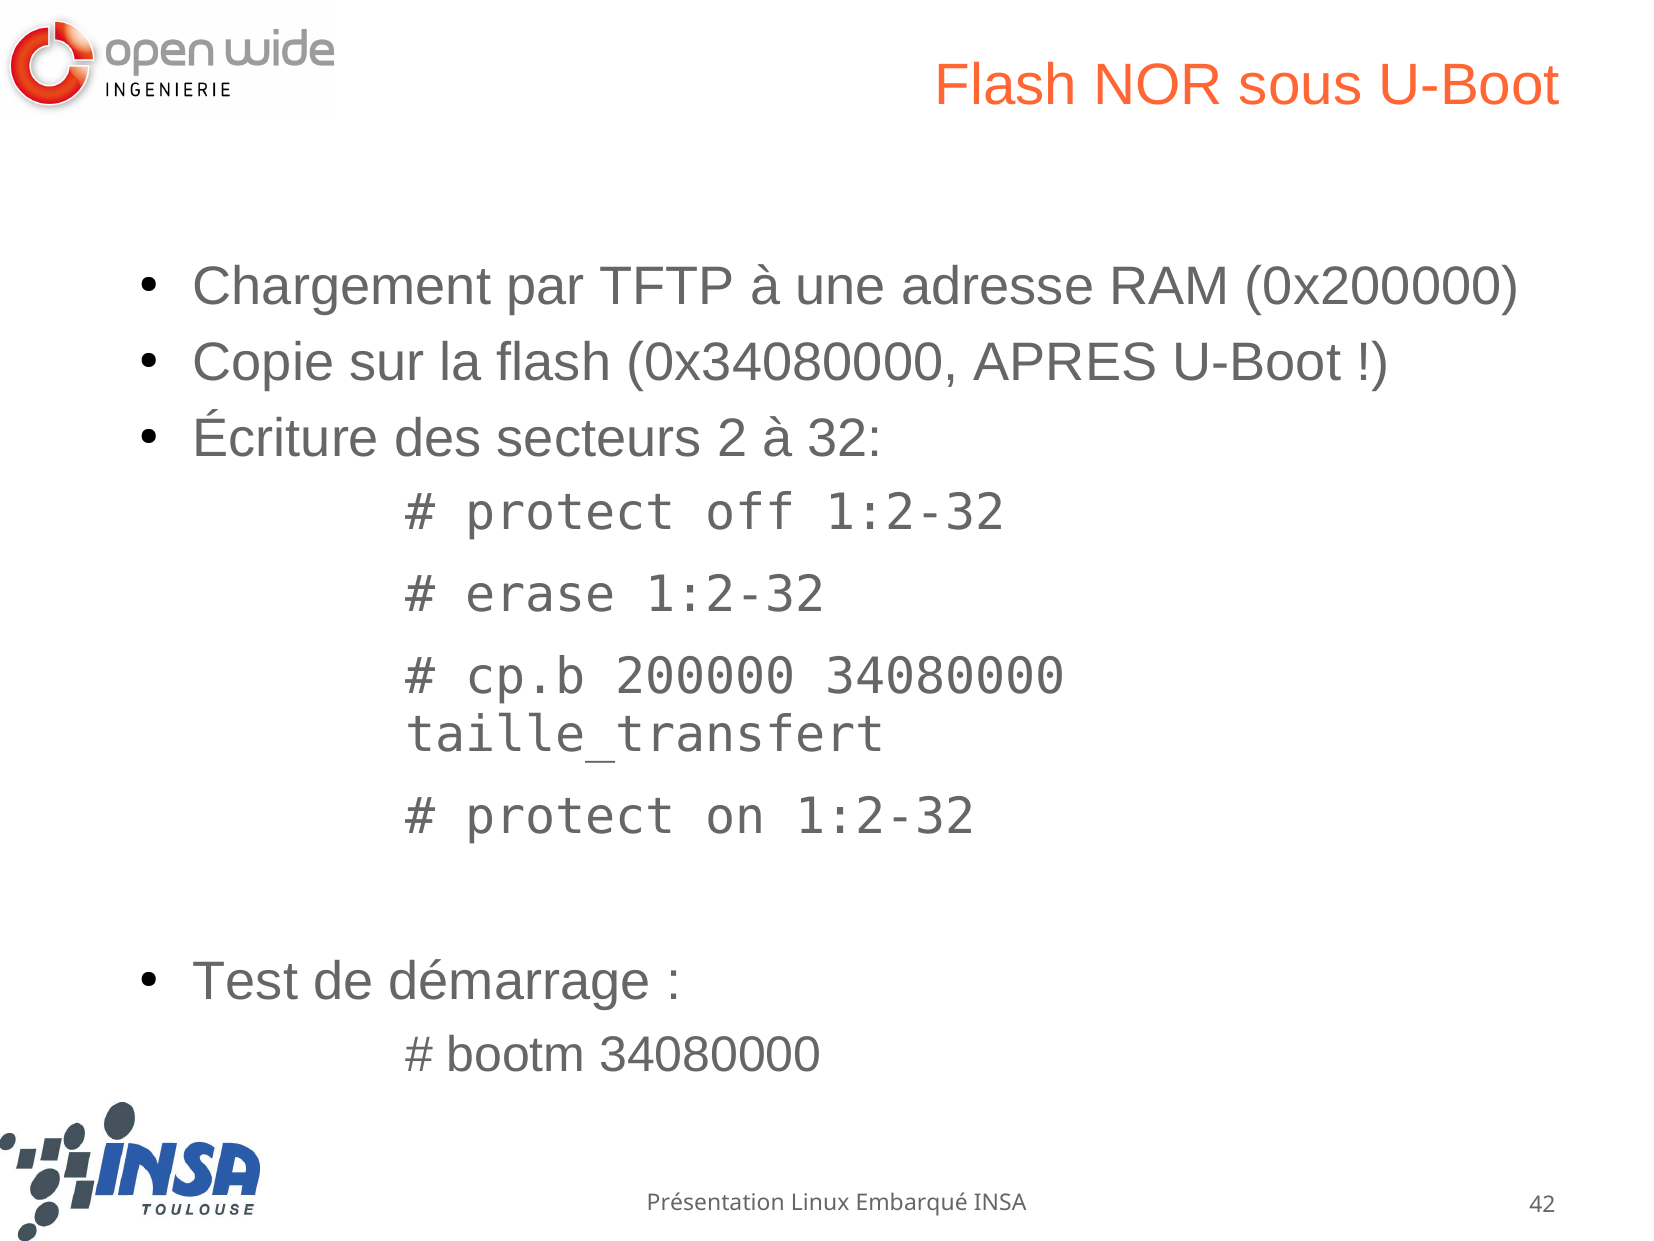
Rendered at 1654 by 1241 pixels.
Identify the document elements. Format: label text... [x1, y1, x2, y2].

list Chargement par TFTP à une adresse RAM (0x200000) Copie sur la flash (0x34080000, APRES U-Boot !) Écriture des secteurs 2 à 32: # protect off 1:2-32 # erase 1:2-32 # cp.b 200000 34080000 taille_transfert # protect on 1:2-32 Test de démarrage : # bootm 34080000 [121, 255, 1534, 1127]
picture [0, 0, 334, 119]
picture [0, 1102, 260, 1241]
title Flash NOR sous U-Boot [602, 12, 1561, 157]
